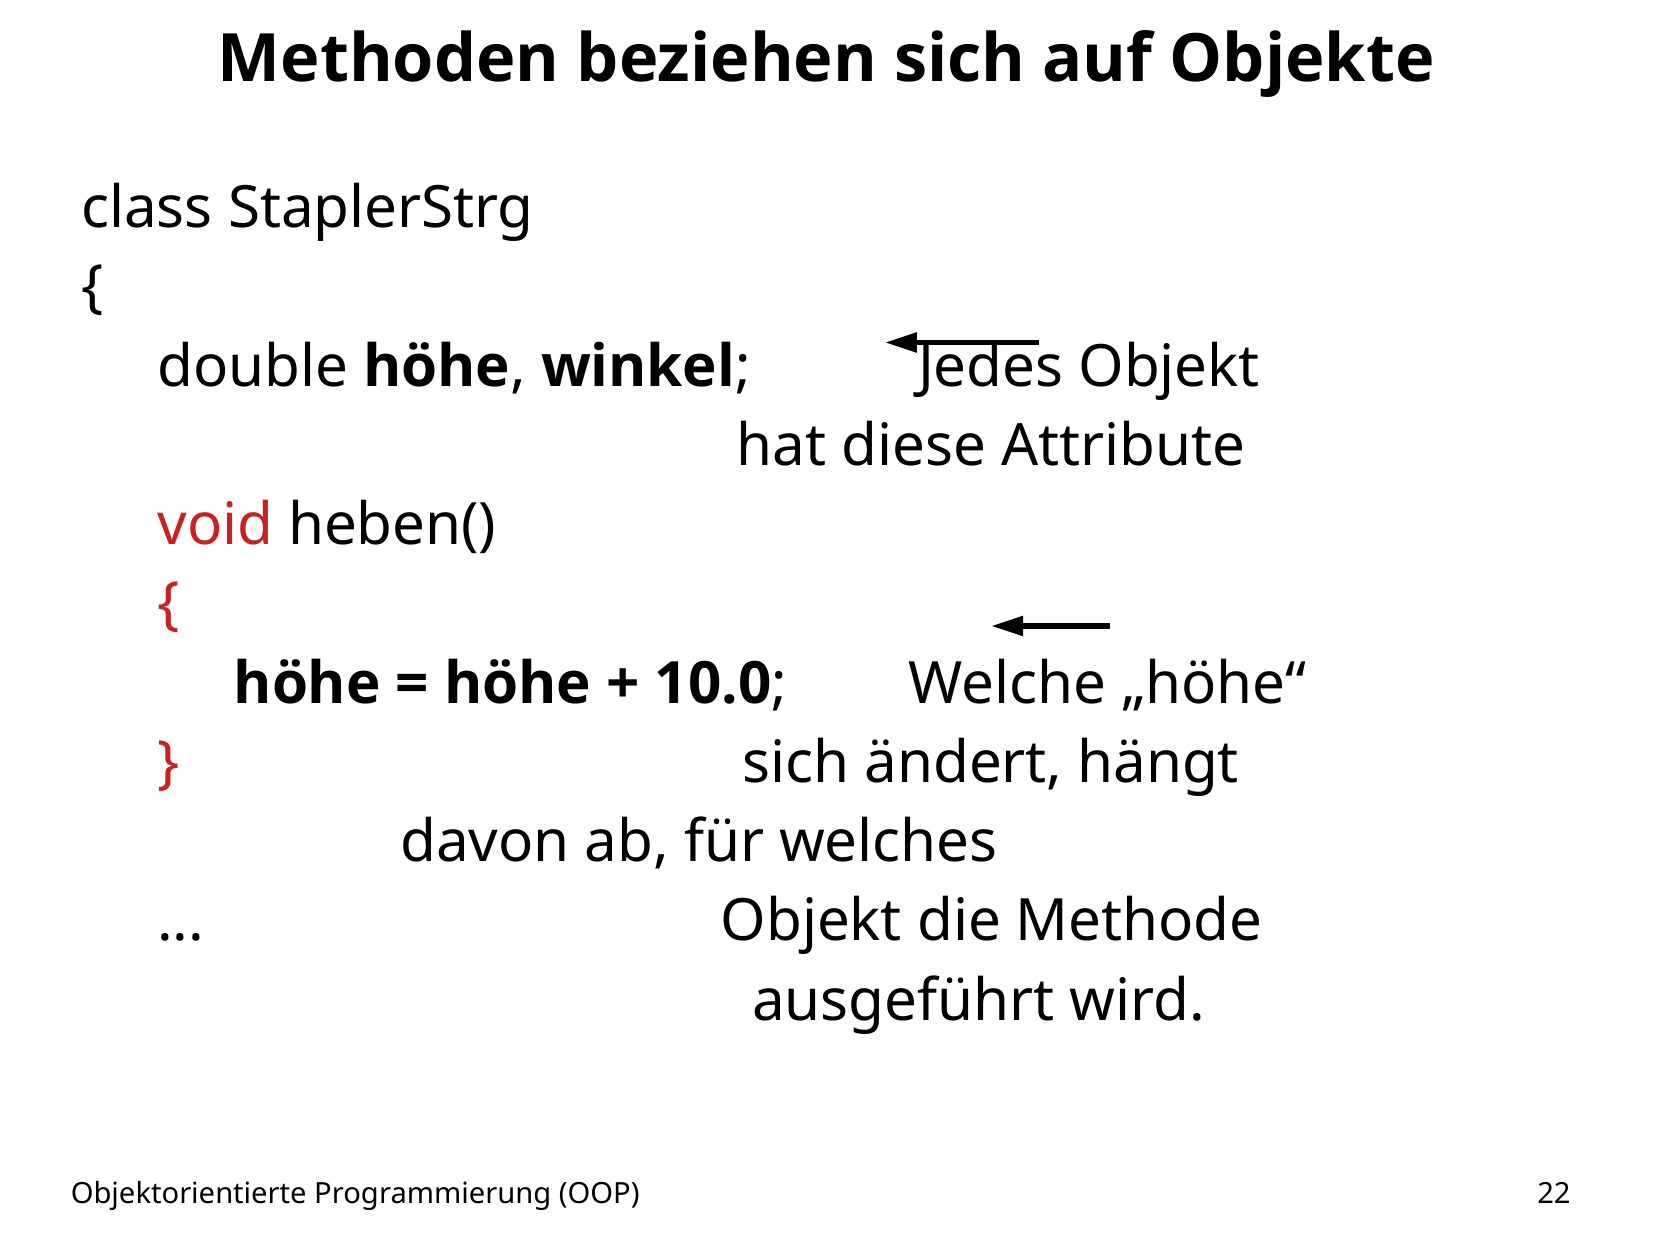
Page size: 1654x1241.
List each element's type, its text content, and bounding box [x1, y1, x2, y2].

title Methoden beziehen sich auf Objekte [0, 5, 1654, 107]
list class StaplerStrg { double höhe, winkel; Jedes Objekt hat diese Attribute void heben() { höhe = höhe + 10.0; Welche „höhe“ } sich ändert, hängt davon ab, für welches ... Objekt die Methode ausgeführt wird. [35, 165, 1619, 1158]
